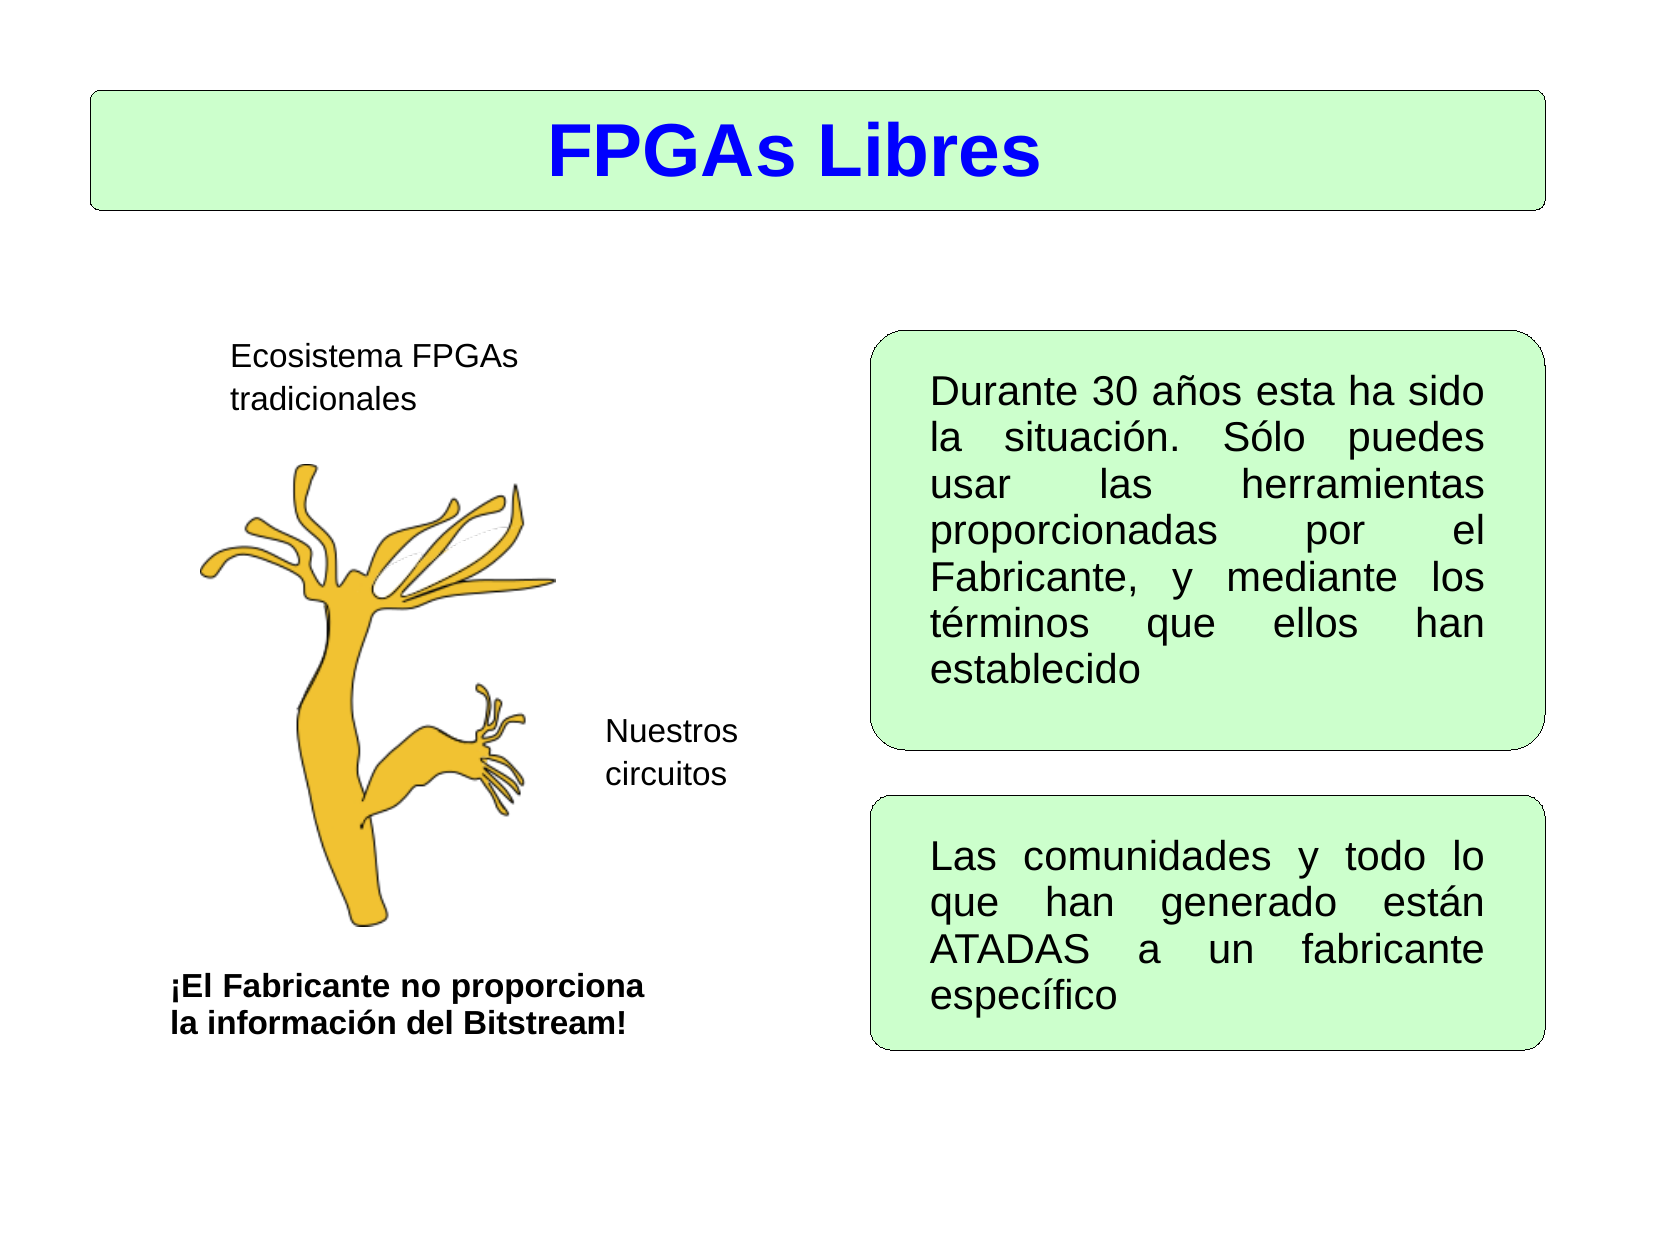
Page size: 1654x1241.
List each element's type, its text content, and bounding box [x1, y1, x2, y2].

picture [200, 464, 556, 927]
text_box Las comunidades y todo lo que han generado están ATADAS a un fabricante específico [915, 825, 1501, 1026]
text_box [870, 330, 1546, 751]
text_box [90, 90, 1546, 211]
text_box Ecosistema FPGAs tradicionales [180, 330, 541, 456]
text_box ¡El Fabricante no proporciona la información del Bitstream! [120, 960, 661, 1086]
text_box [870, 795, 1546, 1051]
text_box Nuestros circuitos [555, 705, 766, 811]
title FPGAs Libres [135, 105, 1456, 196]
text_box Durante 30 años esta ha sido la situación. Sólo puedes usar las herramientas proporcionadas por el Fabricante, y mediante los términos que ellos han establecido [915, 360, 1501, 701]
